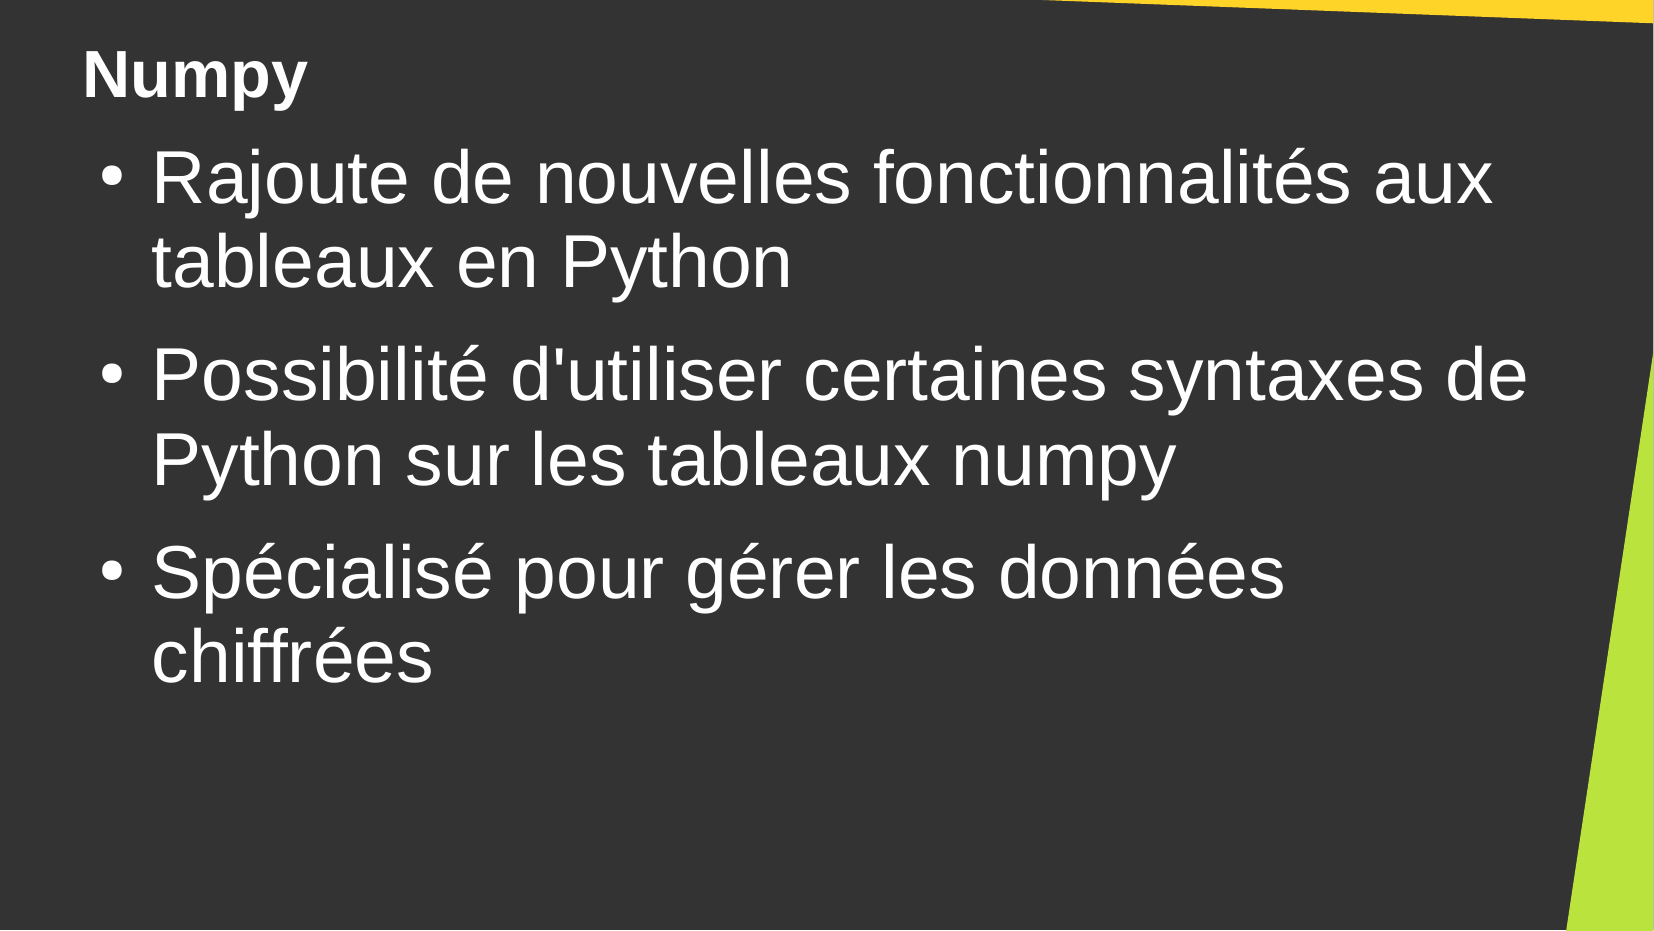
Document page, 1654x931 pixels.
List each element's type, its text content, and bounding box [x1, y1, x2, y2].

title Numpy [82, 37, 792, 115]
text_box [1566, 347, 1654, 931]
list Rajoute de nouvelles fonctionnalités aux tableaux en Python Possibilité d'utiliser certaines syntaxes de Python sur les tableaux numpy Spécialisé pour gérer les données chiffrées [80, 135, 1560, 816]
text_box [1042, 0, 1654, 24]
